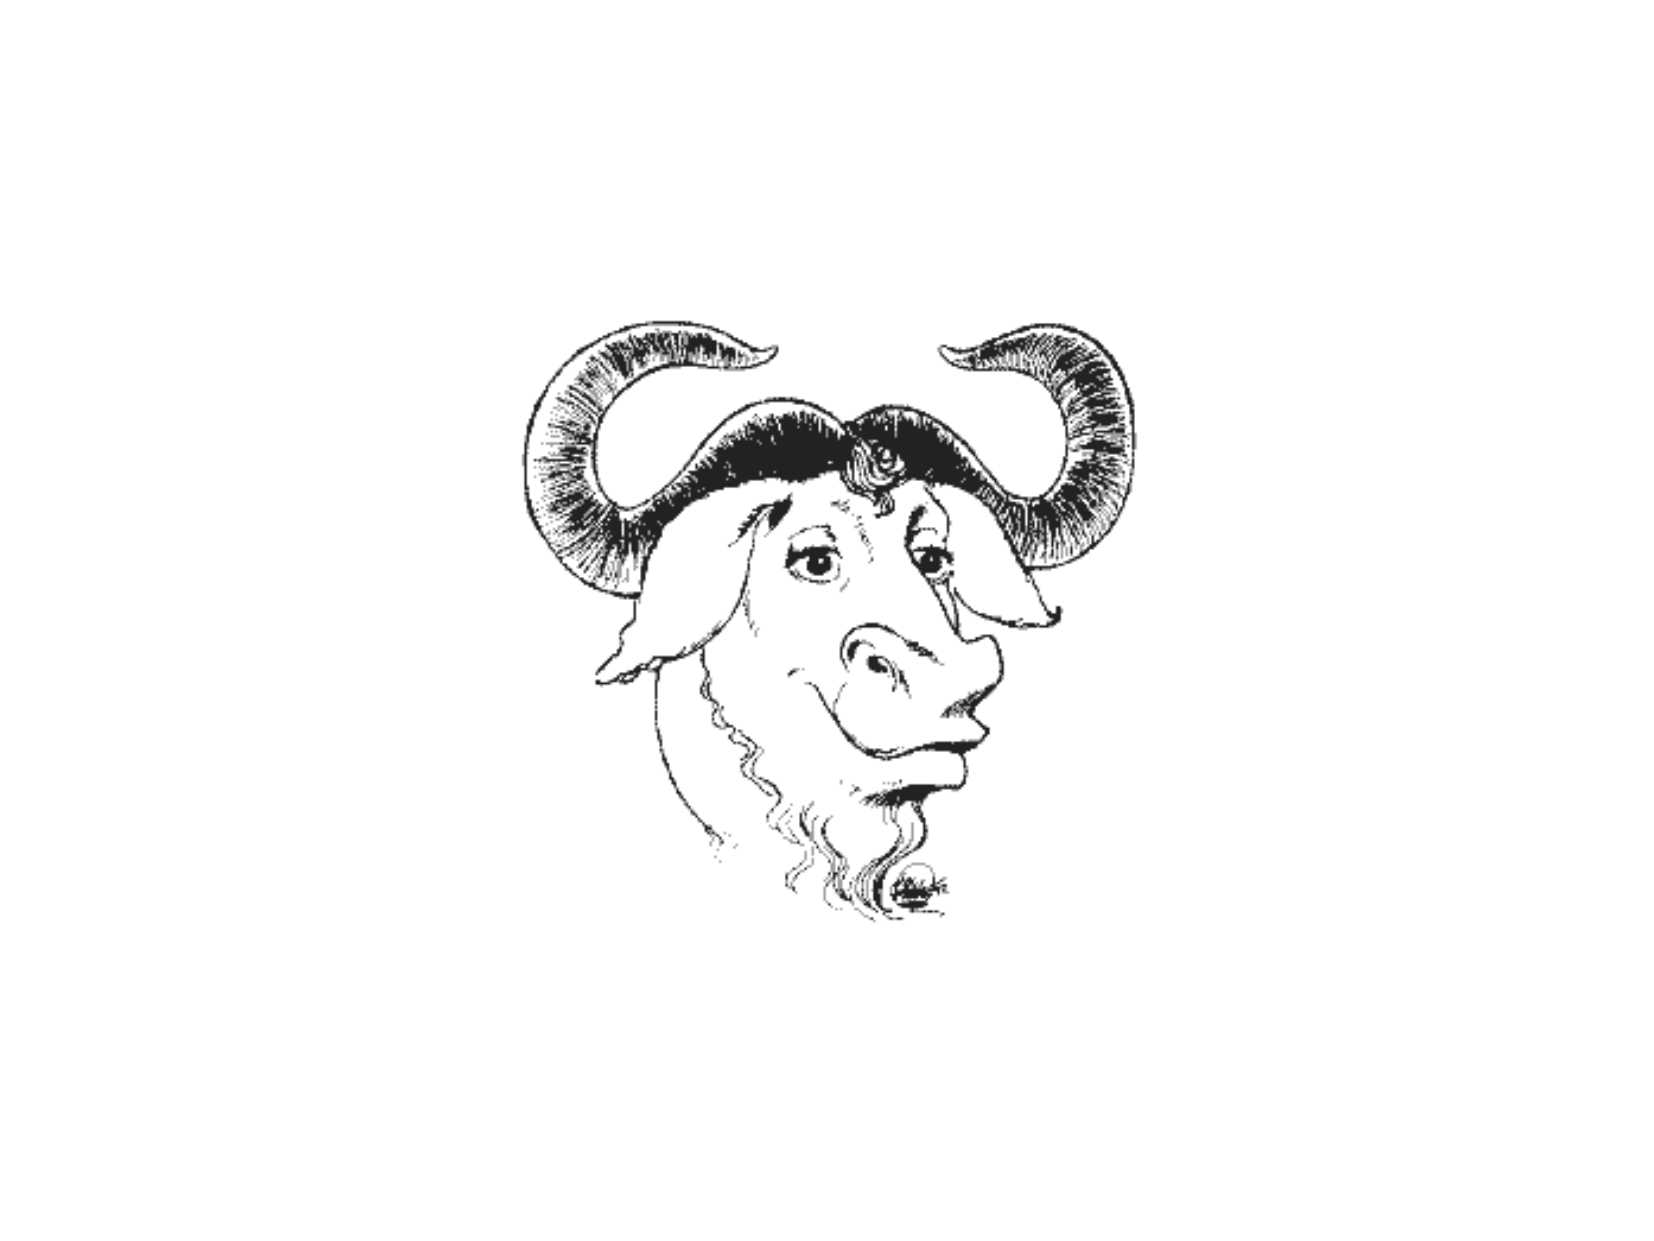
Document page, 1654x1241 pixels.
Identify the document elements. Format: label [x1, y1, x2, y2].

picture [499, 310, 1154, 930]
